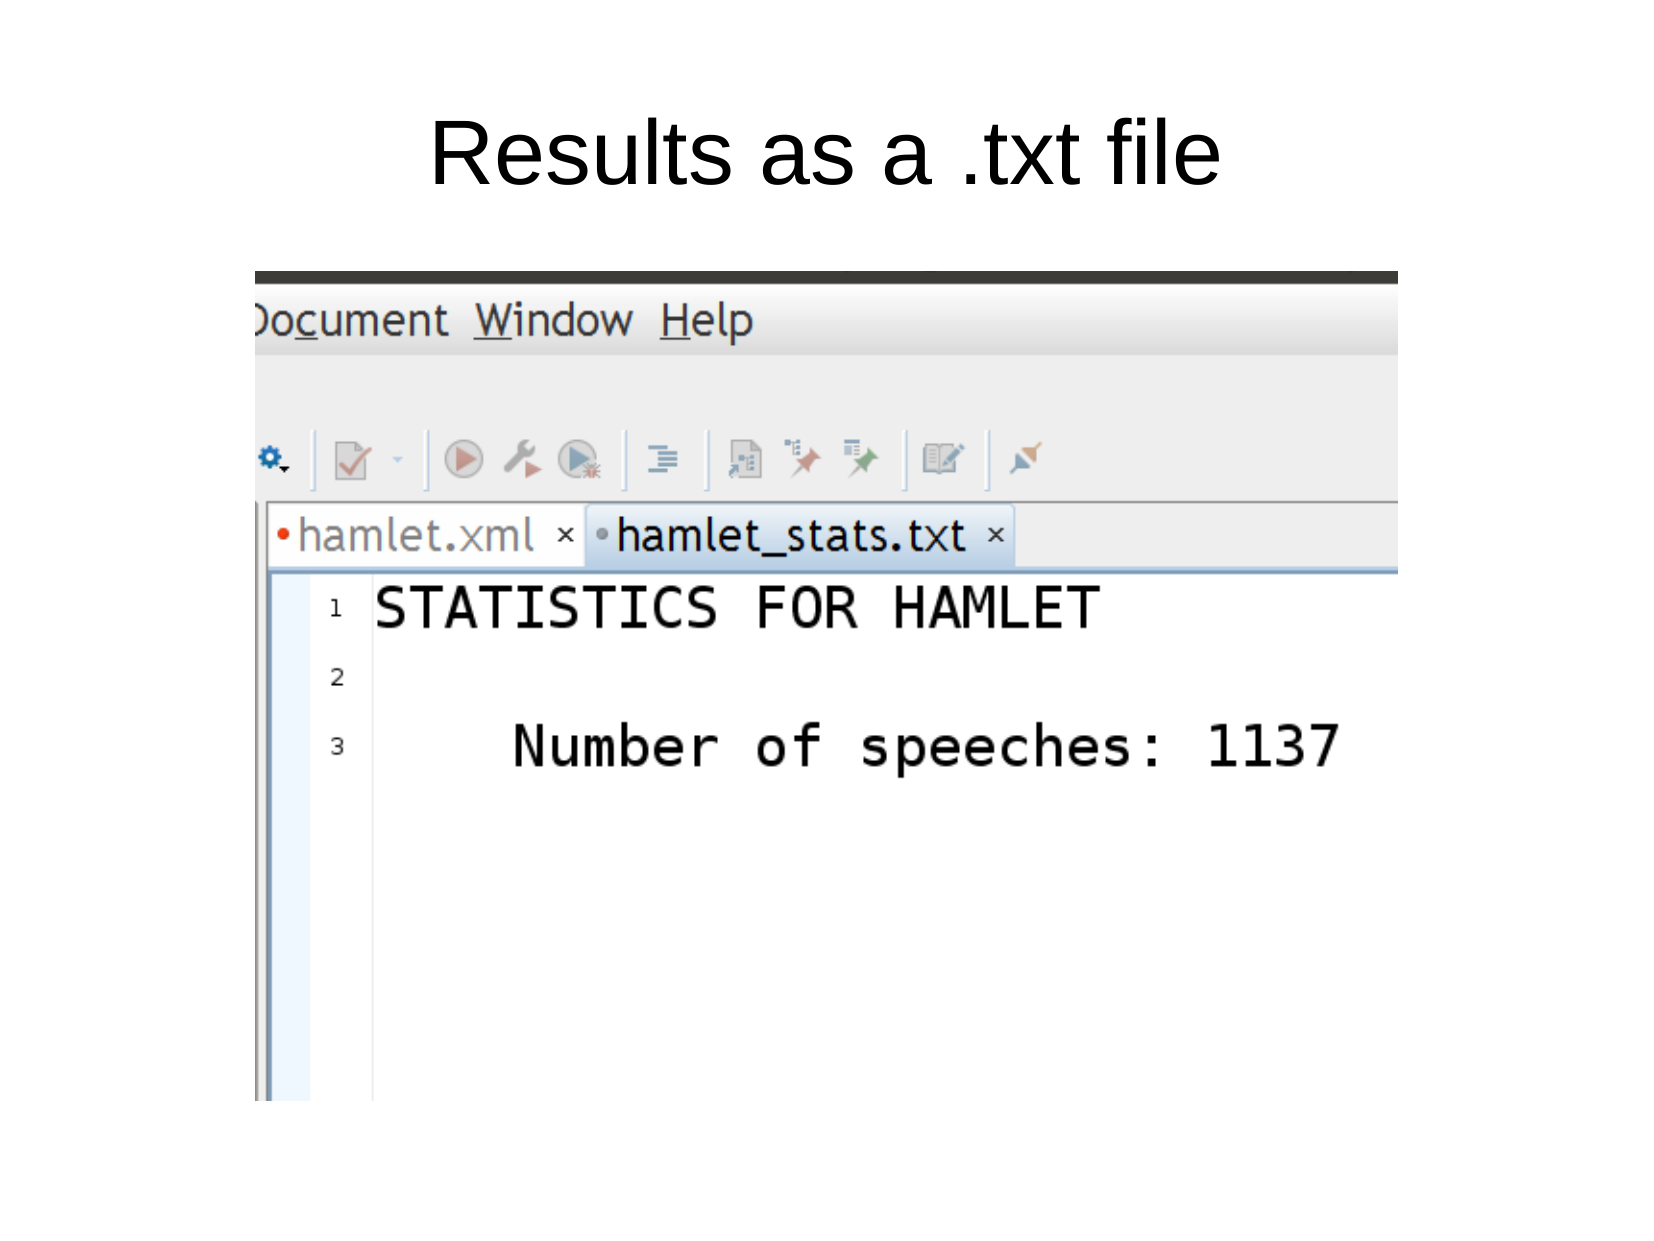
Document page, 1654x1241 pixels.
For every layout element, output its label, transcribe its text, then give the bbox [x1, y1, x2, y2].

picture [255, 271, 1398, 1101]
title Results as a .txt file [82, 49, 1571, 257]
